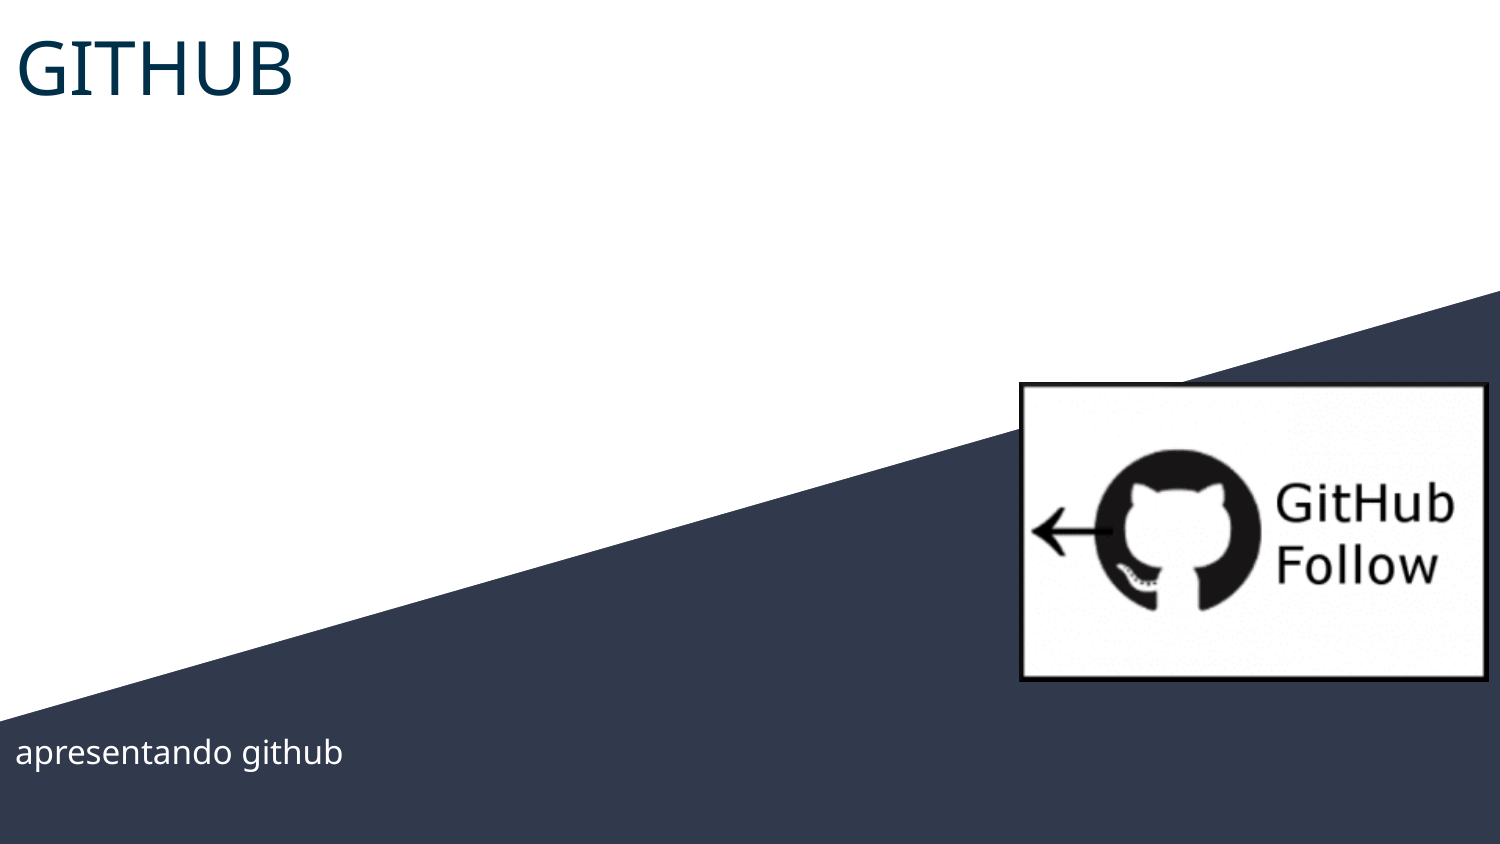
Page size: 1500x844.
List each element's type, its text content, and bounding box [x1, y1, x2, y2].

subtitle apresentando github [0, 713, 913, 844]
title GITHUB [0, 0, 945, 172]
picture [1019, 382, 1489, 682]
